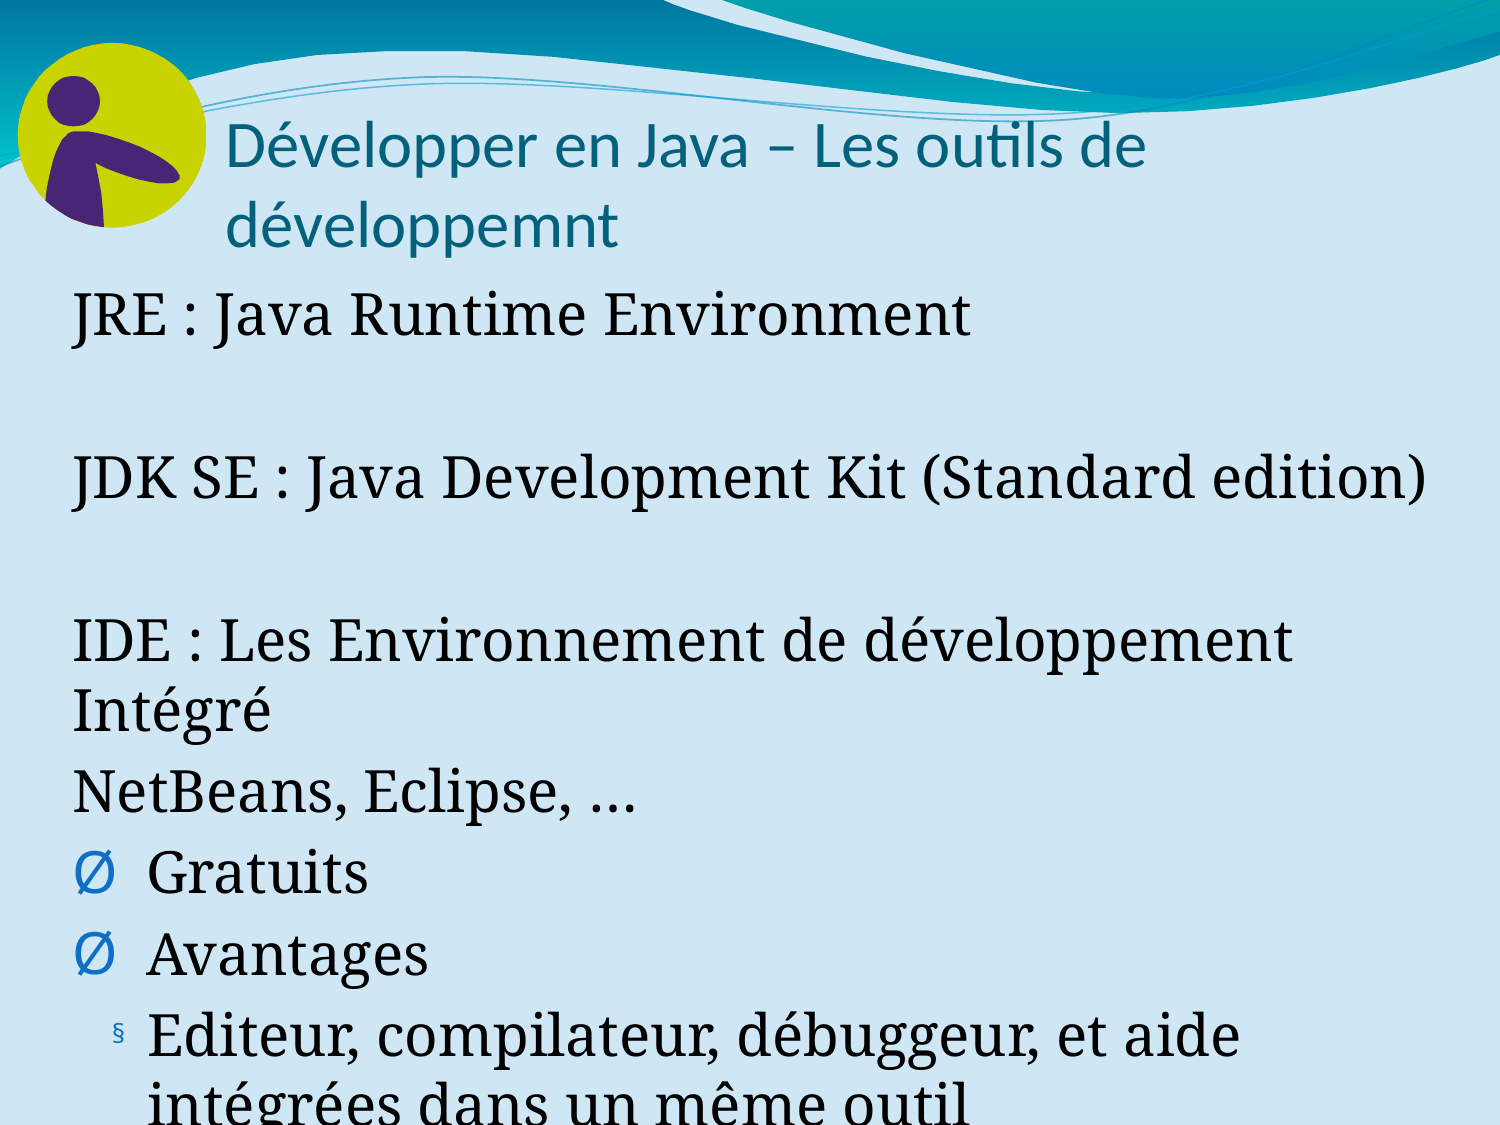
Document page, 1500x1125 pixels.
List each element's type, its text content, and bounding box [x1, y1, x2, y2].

title Développer en Java – Les outils de développemnt [210, 93, 1456, 269]
text_box JRE : Java Runtime Environment JDK SE : Java Development Kit (Standard edition) IDE : Les Environnement de développement Intégré NetBeans, Eclipse, … Gratuits Avantages Editeur, compilateur, débuggeur, et aide intégrées dans un même outil Génération automatisée de code [0, 269, 1500, 1078]
